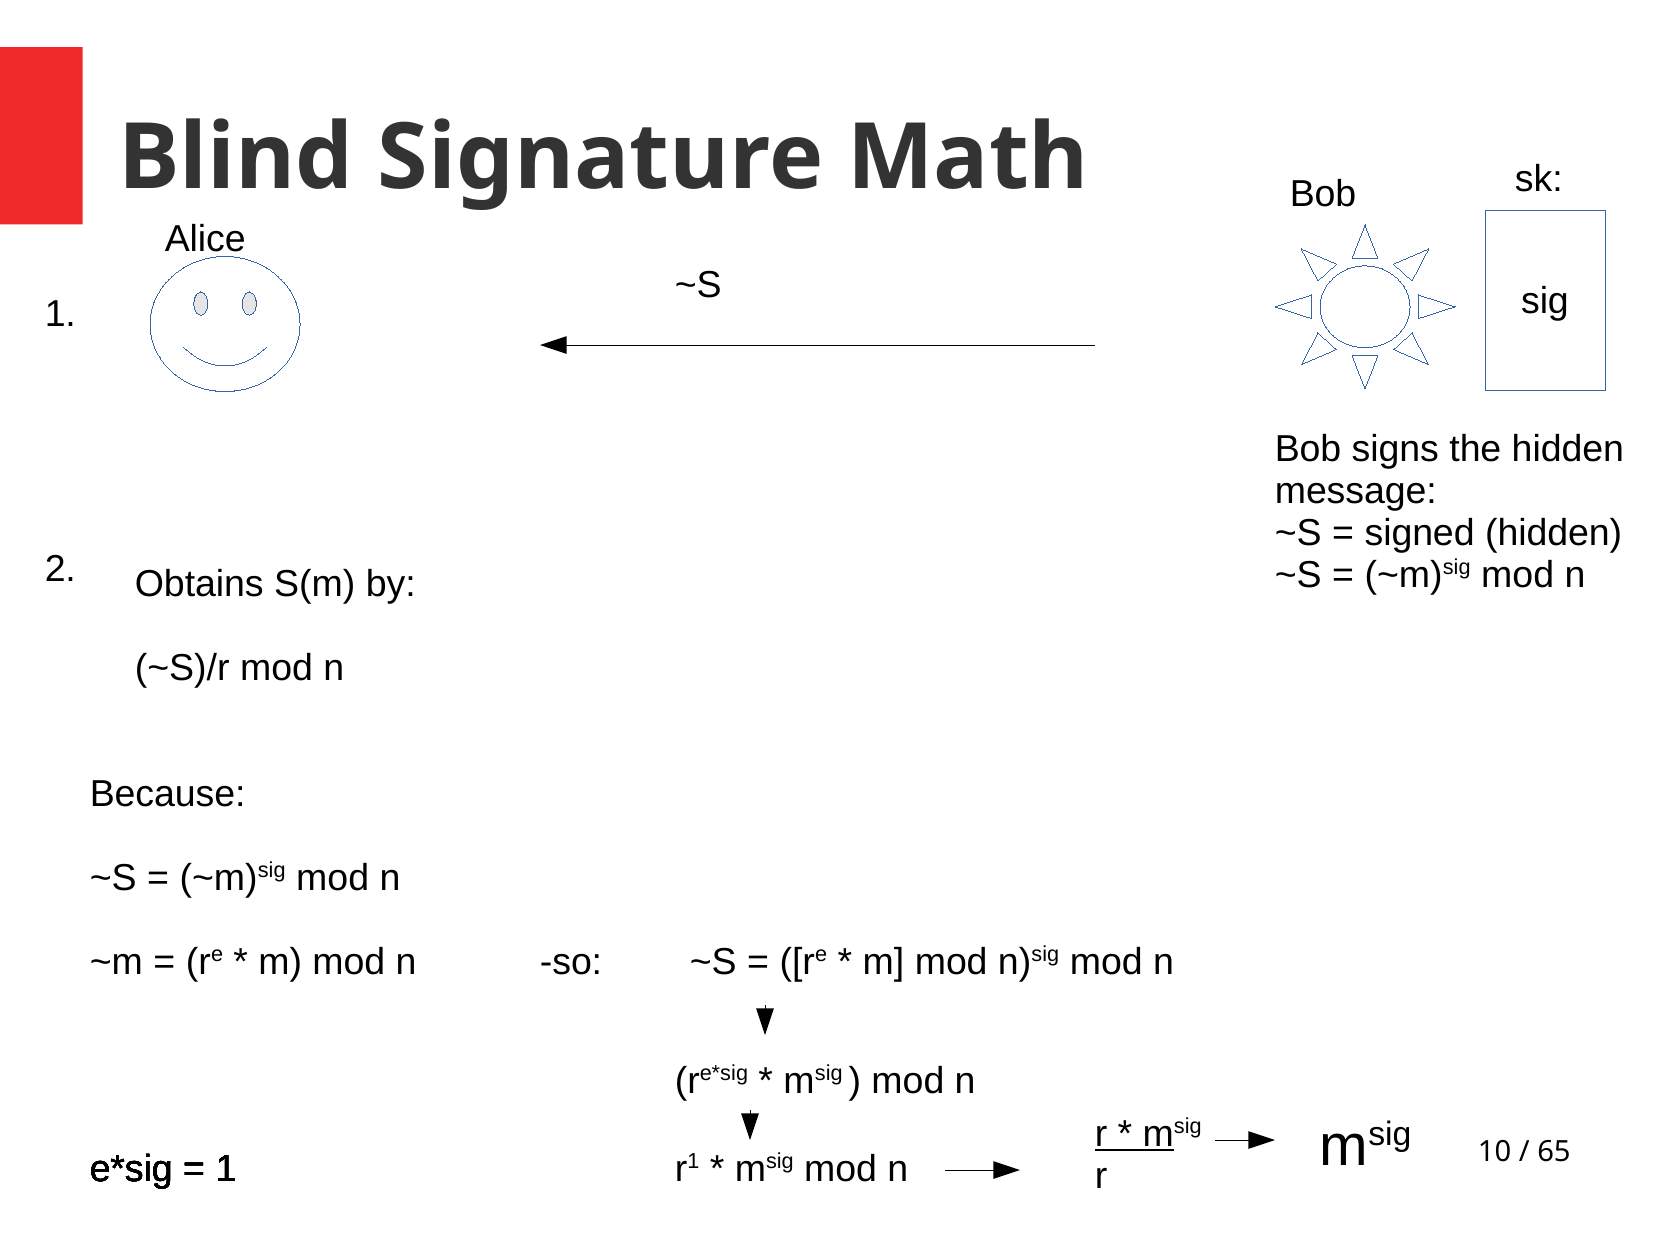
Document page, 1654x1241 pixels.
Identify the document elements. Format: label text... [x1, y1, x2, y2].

text_box Obtains S(m) by: (~S)/r mod n [120, 555, 466, 696]
text_box [150, 267, 301, 392]
title Blind Signature Math [118, 49, 1571, 257]
text_box [1275, 294, 1312, 319]
text_box msig [1305, 1105, 1441, 1188]
text_box Bob signs the hidden message: ~S = signed (hidden) ~S = (~m)sig mod n [1260, 420, 1654, 689]
text_box e*sig = 1 [75, 1140, 451, 1197]
text_box [1320, 265, 1411, 348]
text_box Alice [150, 210, 331, 267]
text_box [1352, 224, 1378, 259]
text_box 2. [30, 540, 106, 639]
text_box r1 * msig mod n [660, 1140, 1036, 1199]
text_box [1393, 248, 1429, 281]
text_box Bob [1275, 165, 1456, 222]
text_box [1301, 332, 1337, 365]
text_box [1418, 294, 1456, 319]
text_box ~S [660, 256, 841, 314]
text_box sig [1485, 210, 1606, 391]
text_box 1. [30, 285, 121, 384]
text_box sk: [1500, 150, 1654, 249]
text_box (re*sig * msig ) mod n [660, 1051, 1216, 1111]
text_box [1352, 355, 1378, 389]
text_box [1393, 332, 1429, 365]
text_box Because: ~S = (~m)sig mod n ~m = (re * m) mod n -so: ~S = ([re * m] mod n)sig mod n [75, 765, 1471, 1077]
text_box [1301, 248, 1337, 281]
text_box r * msig r [1080, 1105, 1336, 1206]
